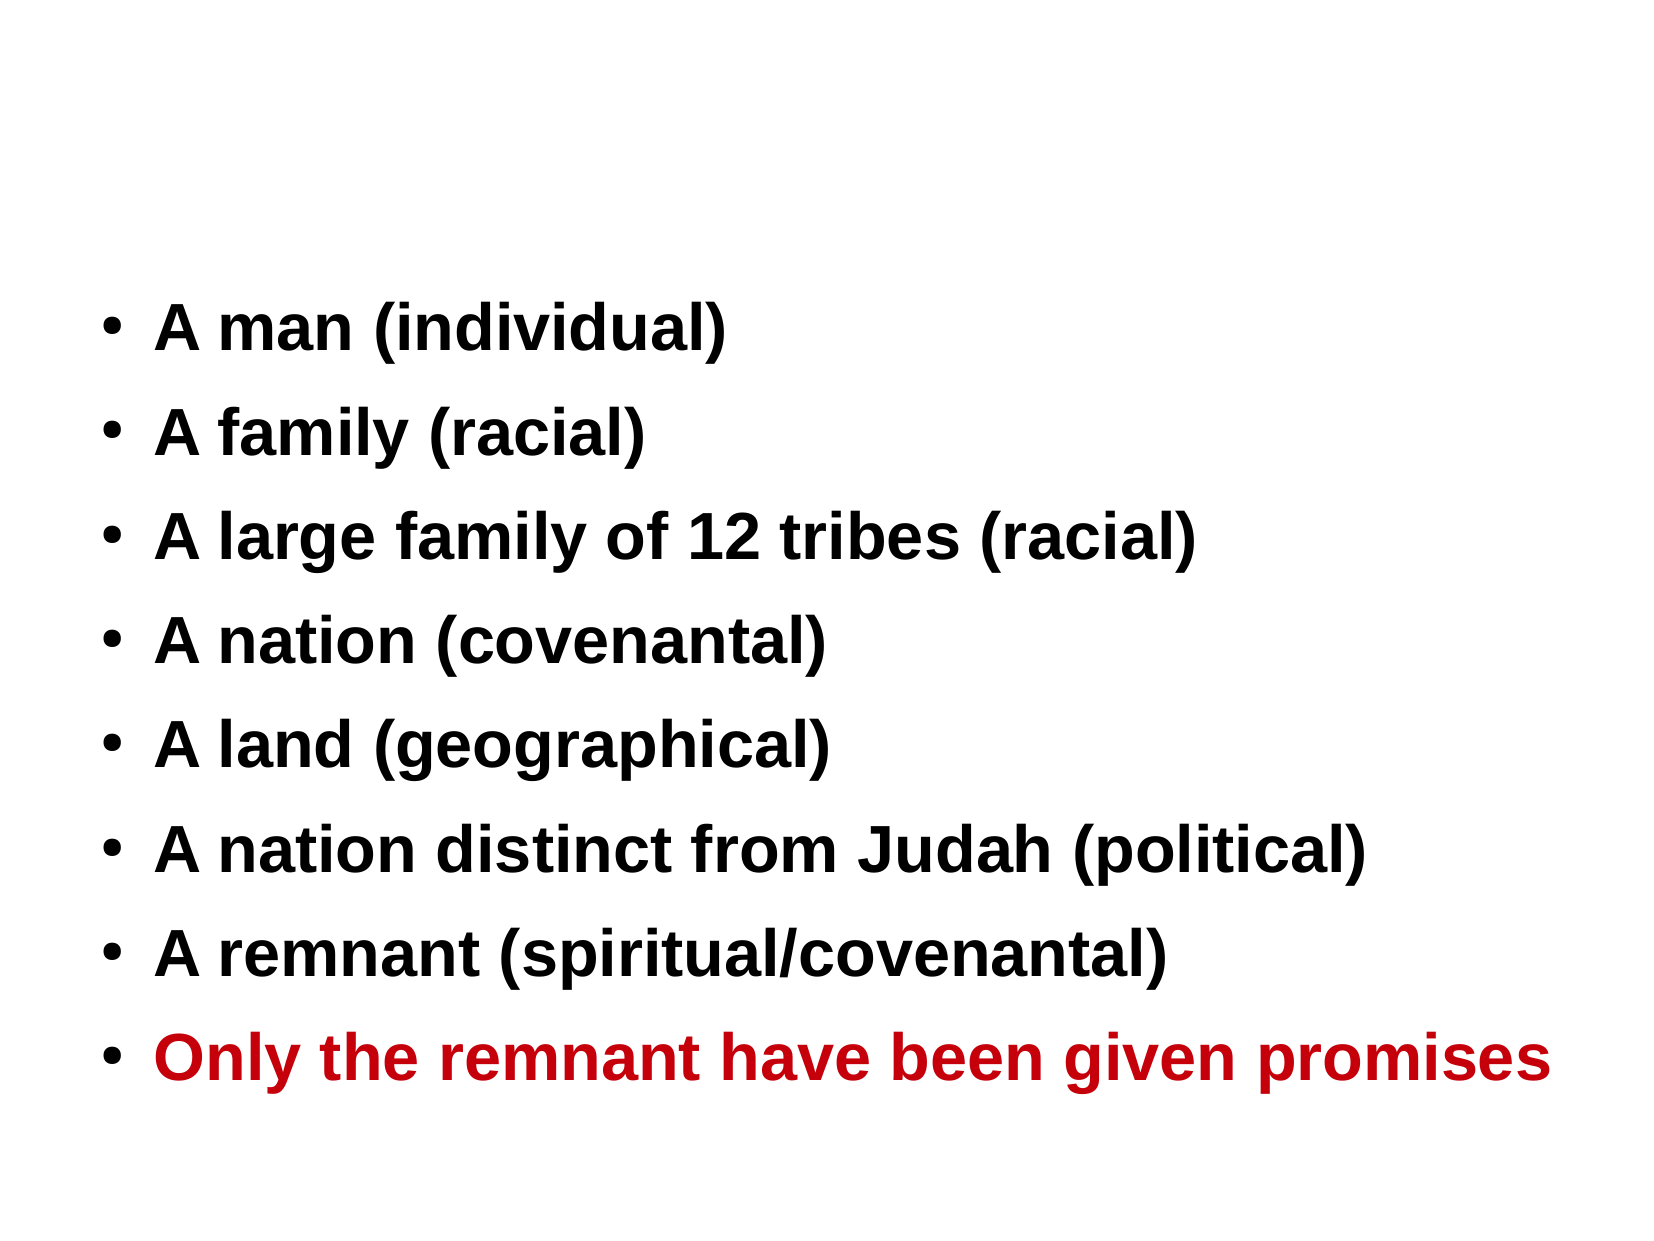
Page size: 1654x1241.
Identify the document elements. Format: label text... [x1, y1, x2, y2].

list A man (individual) A family (racial) A large family of 12 tribes (racial) A nation (covenantal) A land (geographical) A nation distinct from Judah (political) A remnant (spiritual/covenantal) Only the remnant have been given promises [82, 290, 1571, 1109]
